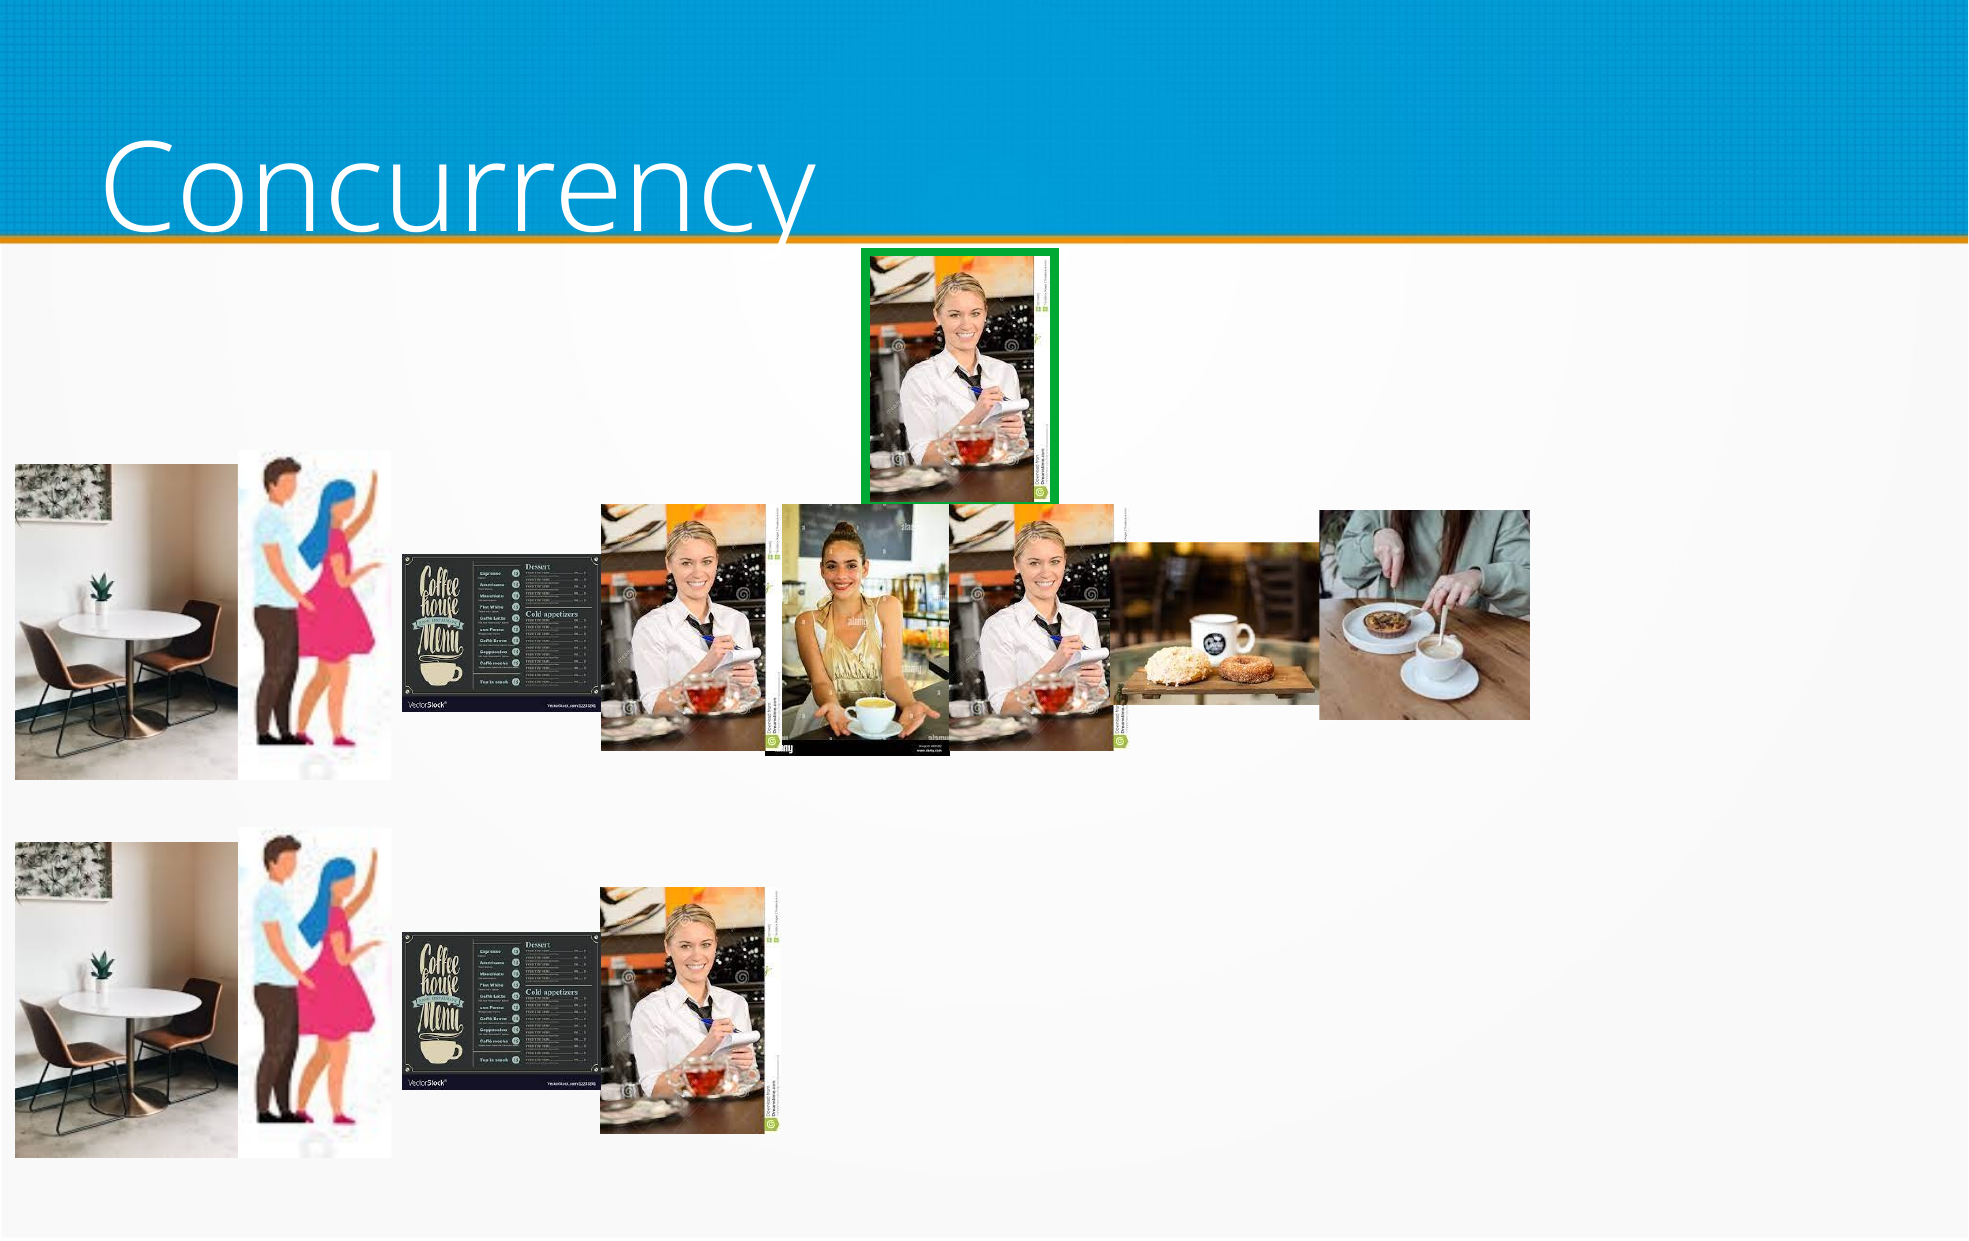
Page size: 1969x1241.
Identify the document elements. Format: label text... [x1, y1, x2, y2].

title Concurrency [98, 49, 1870, 257]
picture [870, 256, 1050, 503]
picture [0, 233, 1969, 1241]
